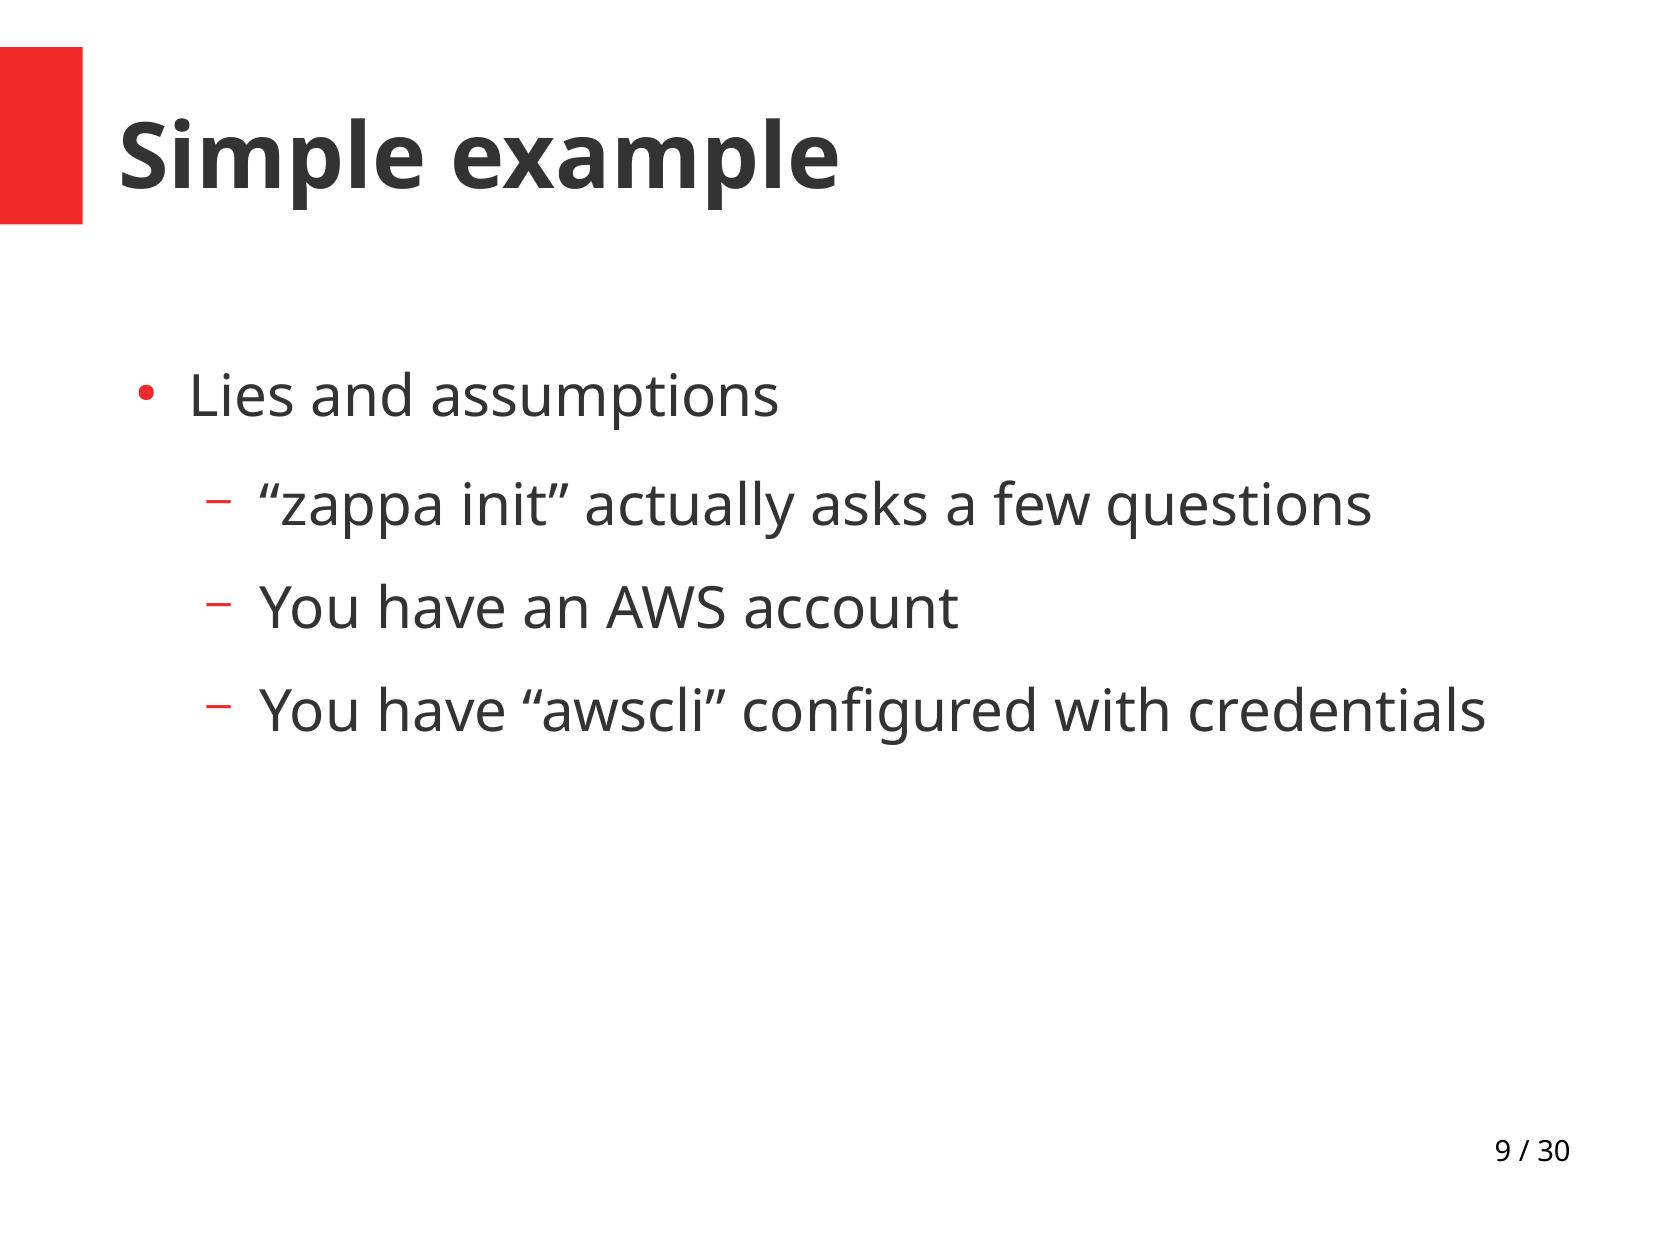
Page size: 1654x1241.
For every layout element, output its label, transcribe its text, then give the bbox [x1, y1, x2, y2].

list Lies and assumptions “zappa init” actually asks a few questions You have an AWS account You have “awscli” configured with credentials [118, 354, 1536, 1074]
title Simple example [118, 49, 1571, 257]
